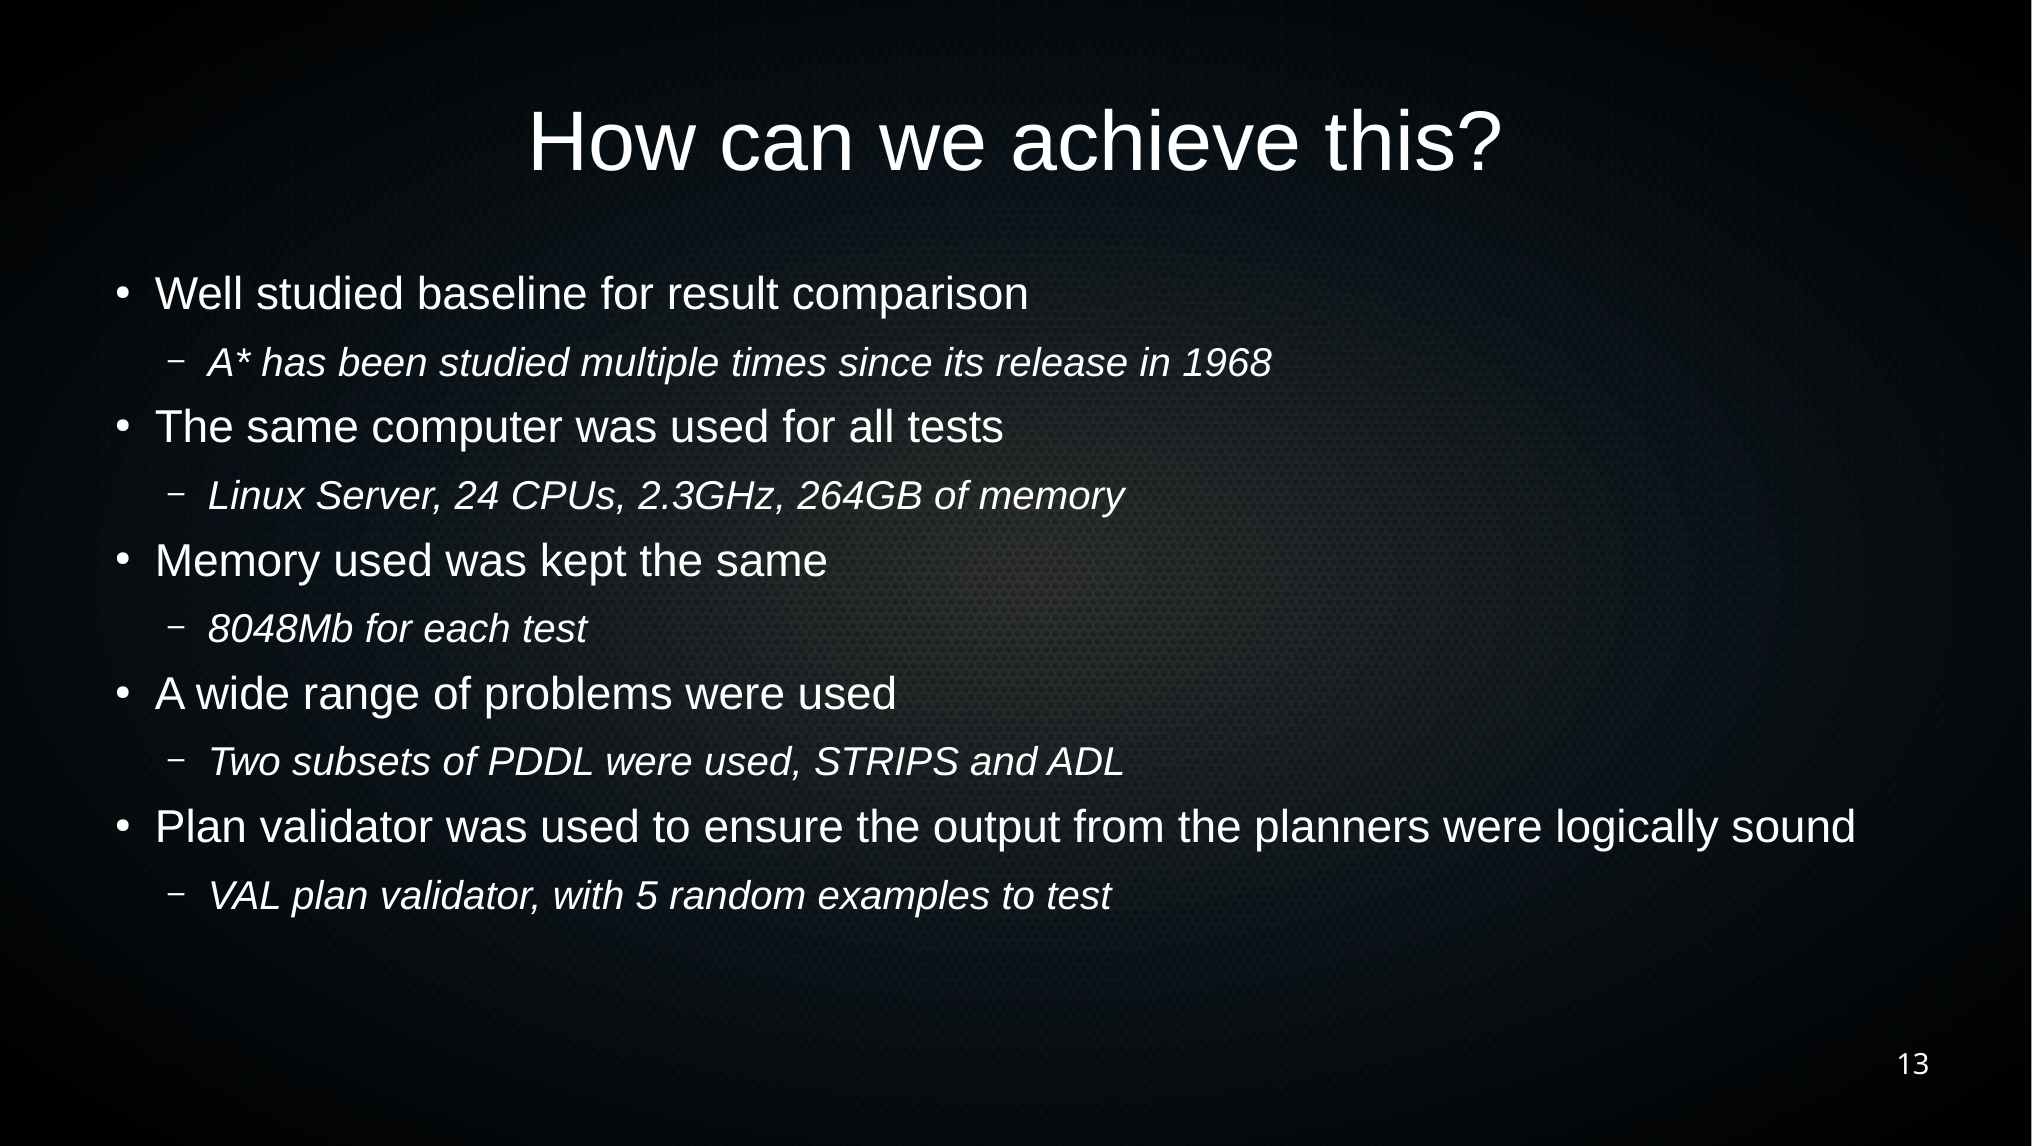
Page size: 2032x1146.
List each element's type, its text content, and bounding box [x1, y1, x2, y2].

title How can we achieve this? [101, 45, 1930, 237]
list Well studied baseline for result comparison A* has been studied multiple times since its release in 1968 The same computer was used for all tests Linux Server, 24 CPUs, 2.3GHz, 264GB of memory Memory used was kept the same 8048Mb for each test A wide range of problems were used Two subsets of PDDL were used, STRIPS and ADL Plan validator was used to ensure the output from the planners were logically sound VAL plan validator, with 5 random examples to test [101, 268, 1890, 933]
picture [0, 0, 2032, 1146]
